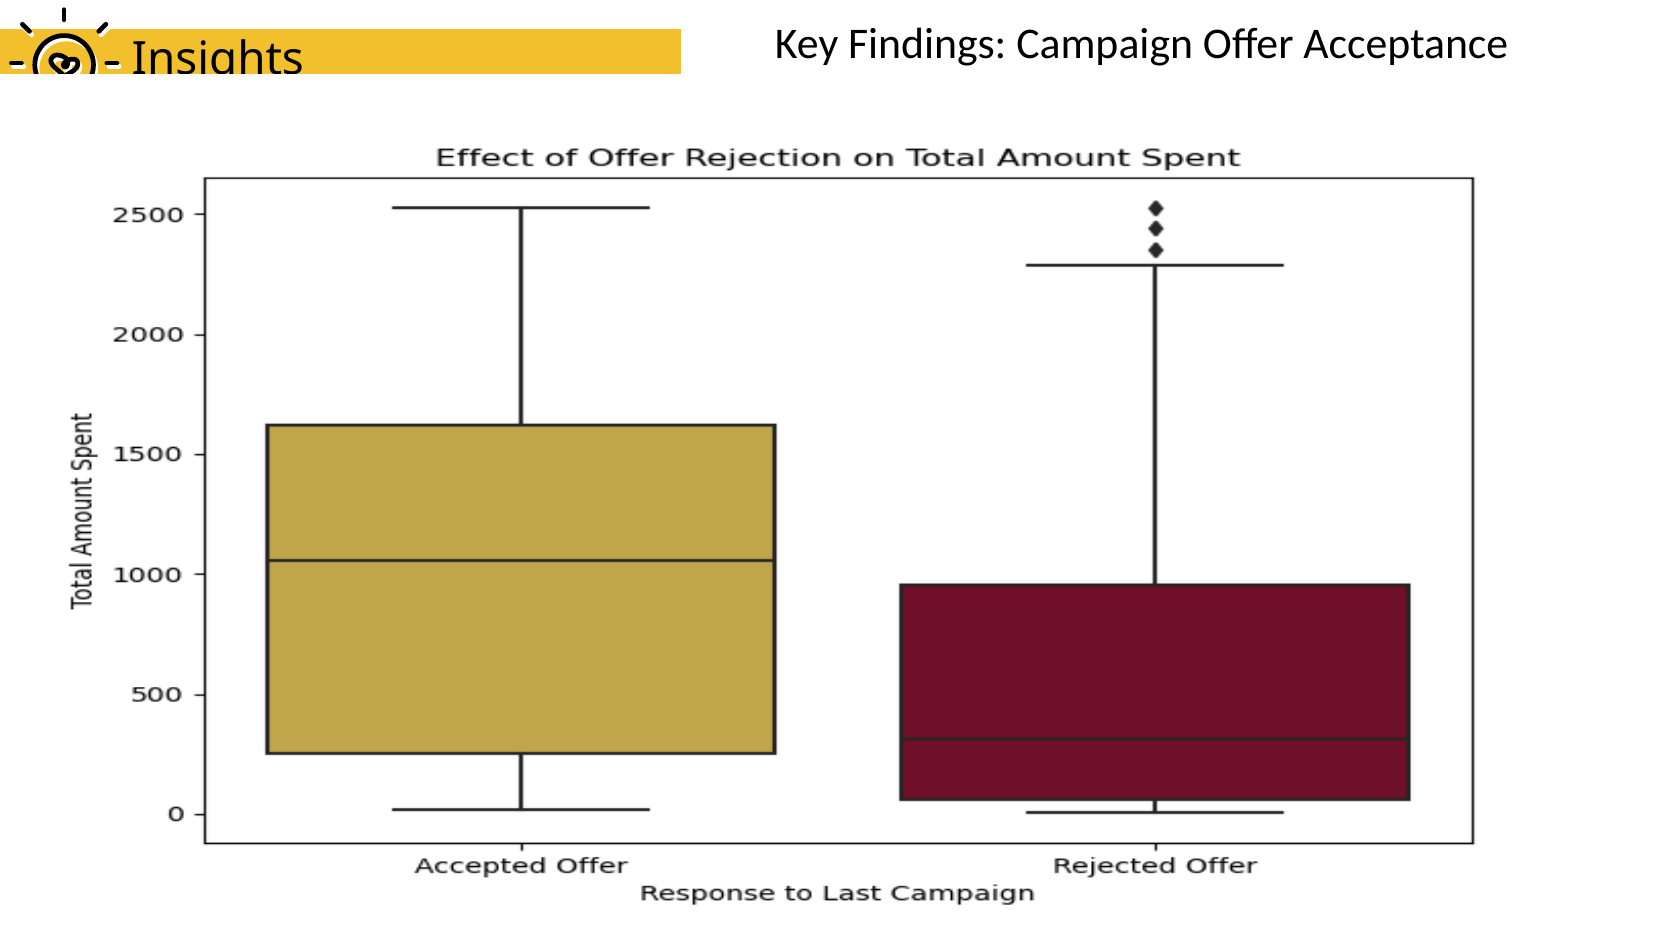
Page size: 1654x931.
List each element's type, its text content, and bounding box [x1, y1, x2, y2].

title Insights [131, 16, 578, 74]
picture [0, 74, 1636, 931]
title Key Findings: Campaign Offer Acceptance [671, 0, 1613, 74]
